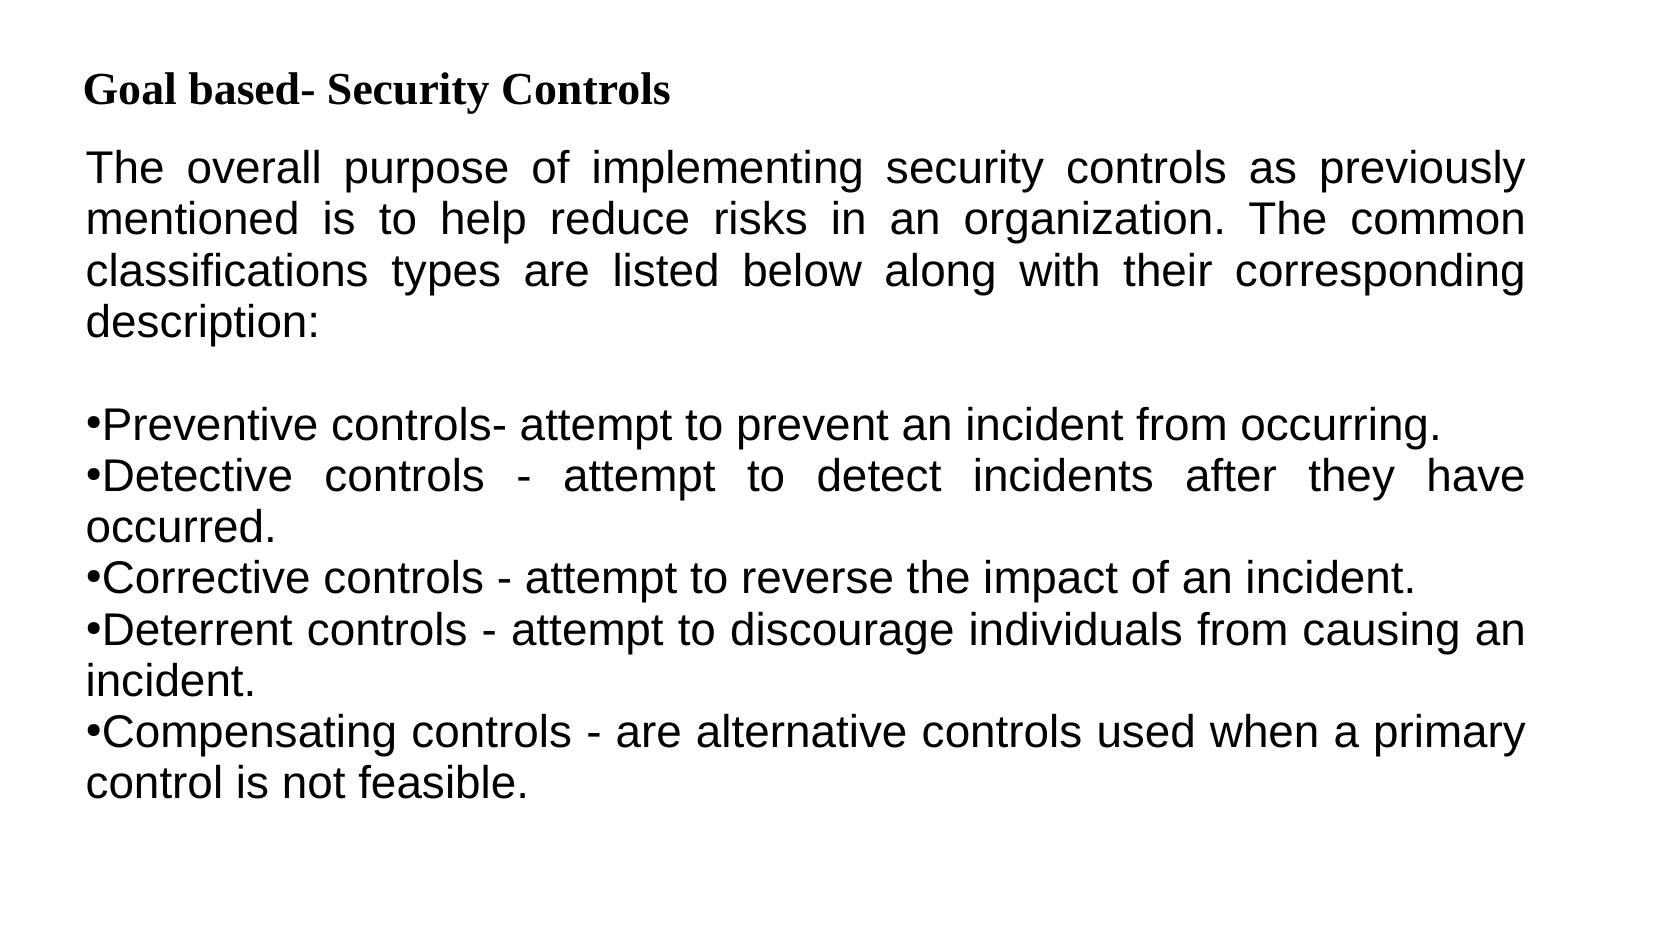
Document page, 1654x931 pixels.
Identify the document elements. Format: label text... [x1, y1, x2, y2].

text_box The overall purpose of implementing security controls as previously mentioned is to help reduce risks in an organization. The common classifications types are listed below along with their corresponding description: Preventive controls- attempt to prevent an incident from occurring. Detective controls - attempt to detect incidents after they have occurred. Corrective controls - attempt to reverse the impact of an incident. Deterrent controls - attempt to discourage individuals from causing an incident. Compensating controls - are alternative controls used when a primary control is not feasible. [70, 134, 1560, 852]
title Goal based- Security Controls [82, 34, 1607, 130]
